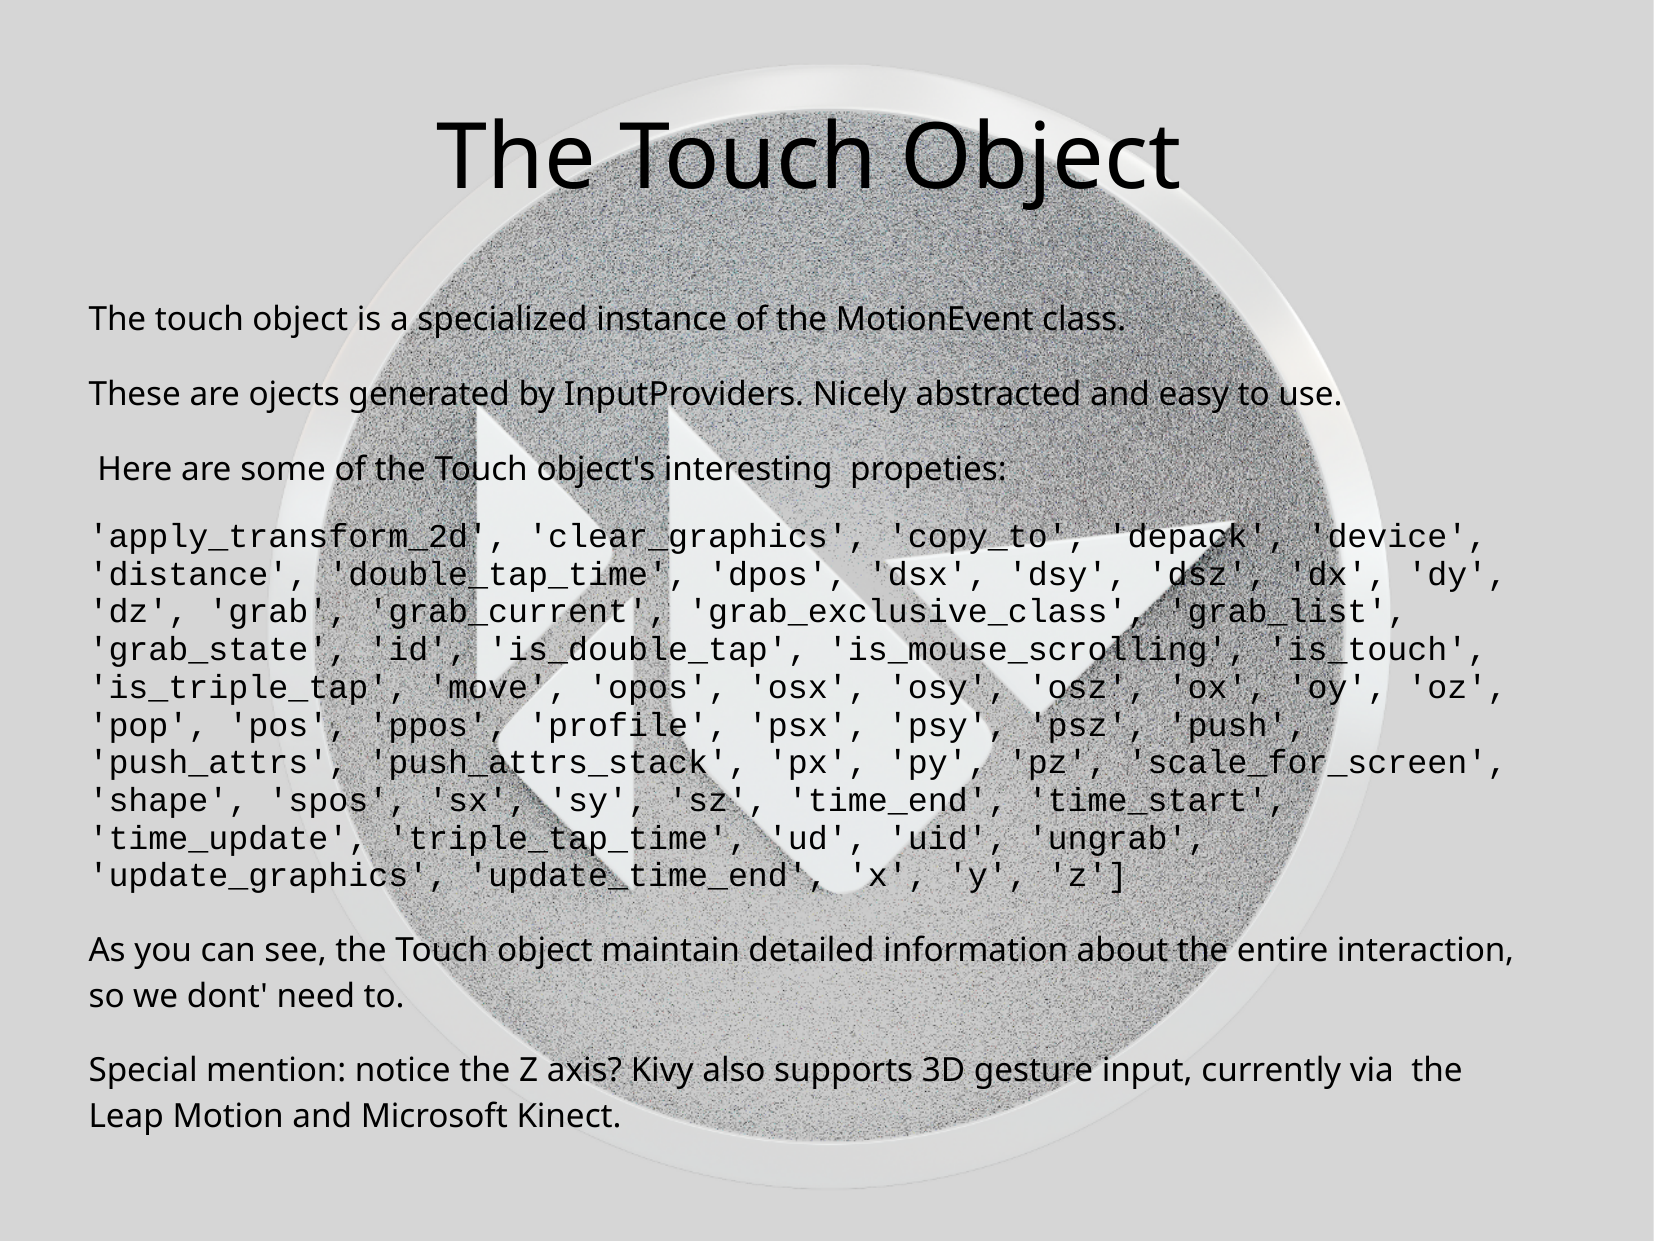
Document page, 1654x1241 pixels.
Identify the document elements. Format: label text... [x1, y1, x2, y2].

picture [0, 0, 1654, 1241]
list The touch object is a specialized instance of the MotionEvent class. These are ojects generated by InputProviders. Nicely abstracted and easy to use. Here are some of the Touch object's interesting propeties: 'apply_transform_2d', 'clear_graphics', 'copy_to', 'depack', 'device', 'distance', 'double_tap_time', 'dpos', 'dsx', 'dsy', 'dsz', 'dx', 'dy', 'dz', 'grab', 'grab_current', 'grab_exclusive_class', 'grab_list', 'grab_state', 'id', 'is_double_tap', 'is_mouse_scrolling', 'is_touch', 'is_triple_tap', 'move', 'opos', 'osx', 'osy', 'osz', 'ox', 'oy', 'oz', 'pop', 'pos', 'ppos', 'profile', 'psx', 'psy', 'psz', 'push', 'push_attrs', 'push_attrs_stack', 'px', 'py', 'pz', 'scale_for_screen', 'shape', 'spos', 'sx', 'sy', 'sz', 'time_end', 'time_start', 'time_update', 'triple_tap_time', 'ud', 'uid', 'ungrab', 'update_graphics', 'update_time_end', 'x', 'y', 'z'] As you can see, the Touch object maintain detailed information about the entire interaction, so we dont' need to. Special mention: notice the Z axis? Kivy also supports 3D gesture input, currently via the Leap Motion and Microsoft Kinect. [88, 295, 1536, 1093]
title The Touch Object [82, 49, 1536, 257]
